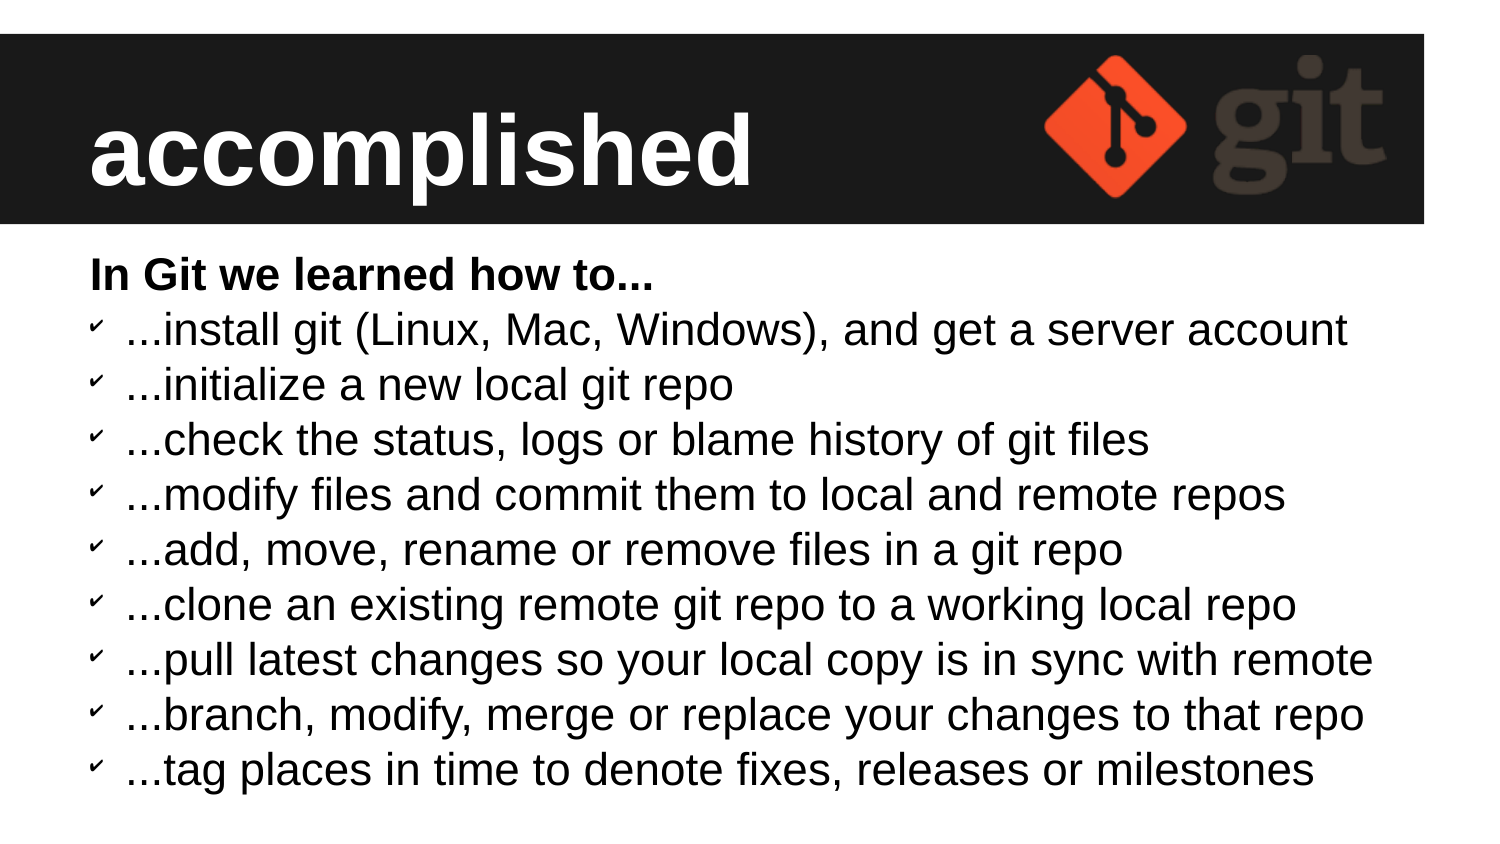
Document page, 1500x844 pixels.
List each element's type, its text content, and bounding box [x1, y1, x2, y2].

picture [1044, 55, 1387, 199]
text_box accomplished [75, 33, 1425, 221]
text_box In Git we learned how to... ...install git (Linux, Mac, Windows), and get a server account ...initialize a new local git repo ...check the status, logs or blame history of git files ...modify files and commit them to local and remote repos ...add, move, rename or remove files in a git repo ...clone an existing remote git repo to a working local repo ...pull latest changes so your local copy is in sync with remote ...branch, modify, merge or replace your changes to that repo ...tag places in time to denote fixes, releases or milestones [75, 229, 1425, 798]
